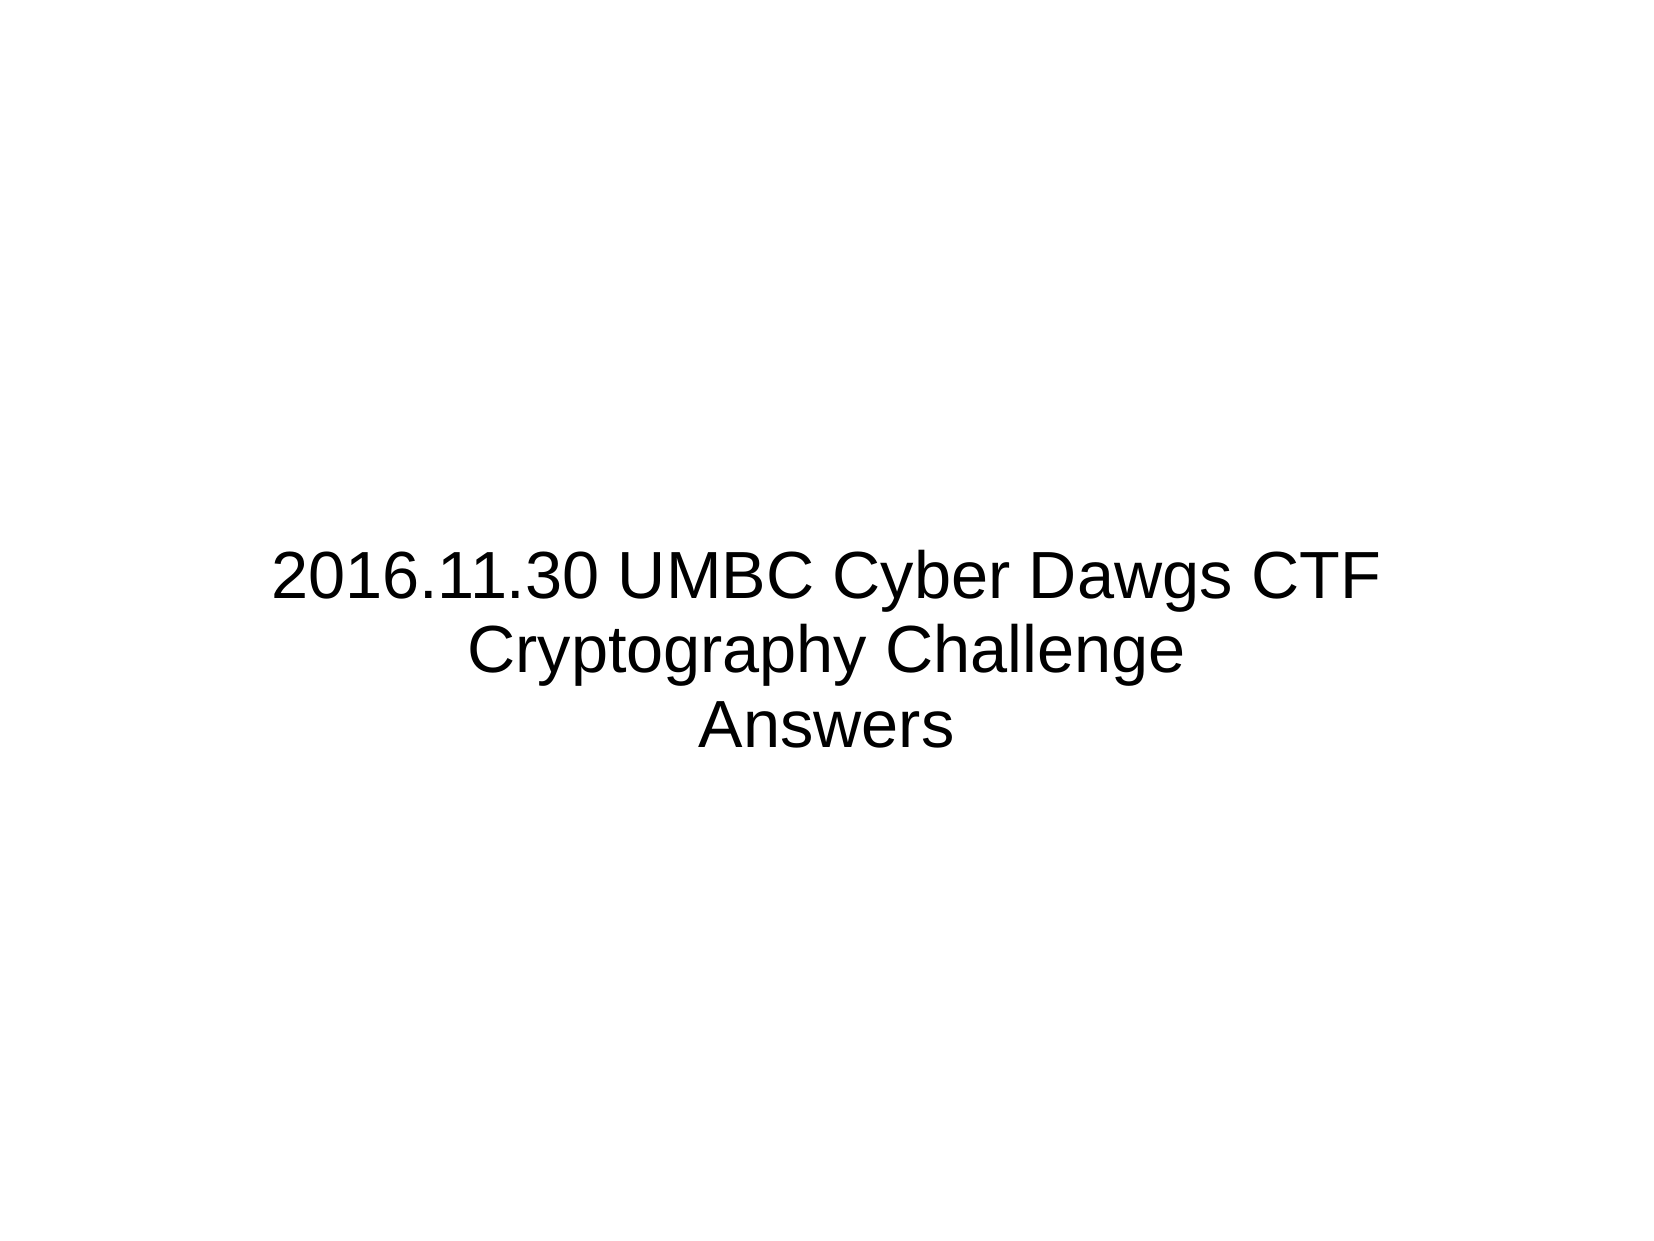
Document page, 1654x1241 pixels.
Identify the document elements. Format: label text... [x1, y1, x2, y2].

subtitle 2016.11.30 UMBC Cyber Dawgs CTF Cryptography Challenge Answers [82, 290, 1571, 1010]
